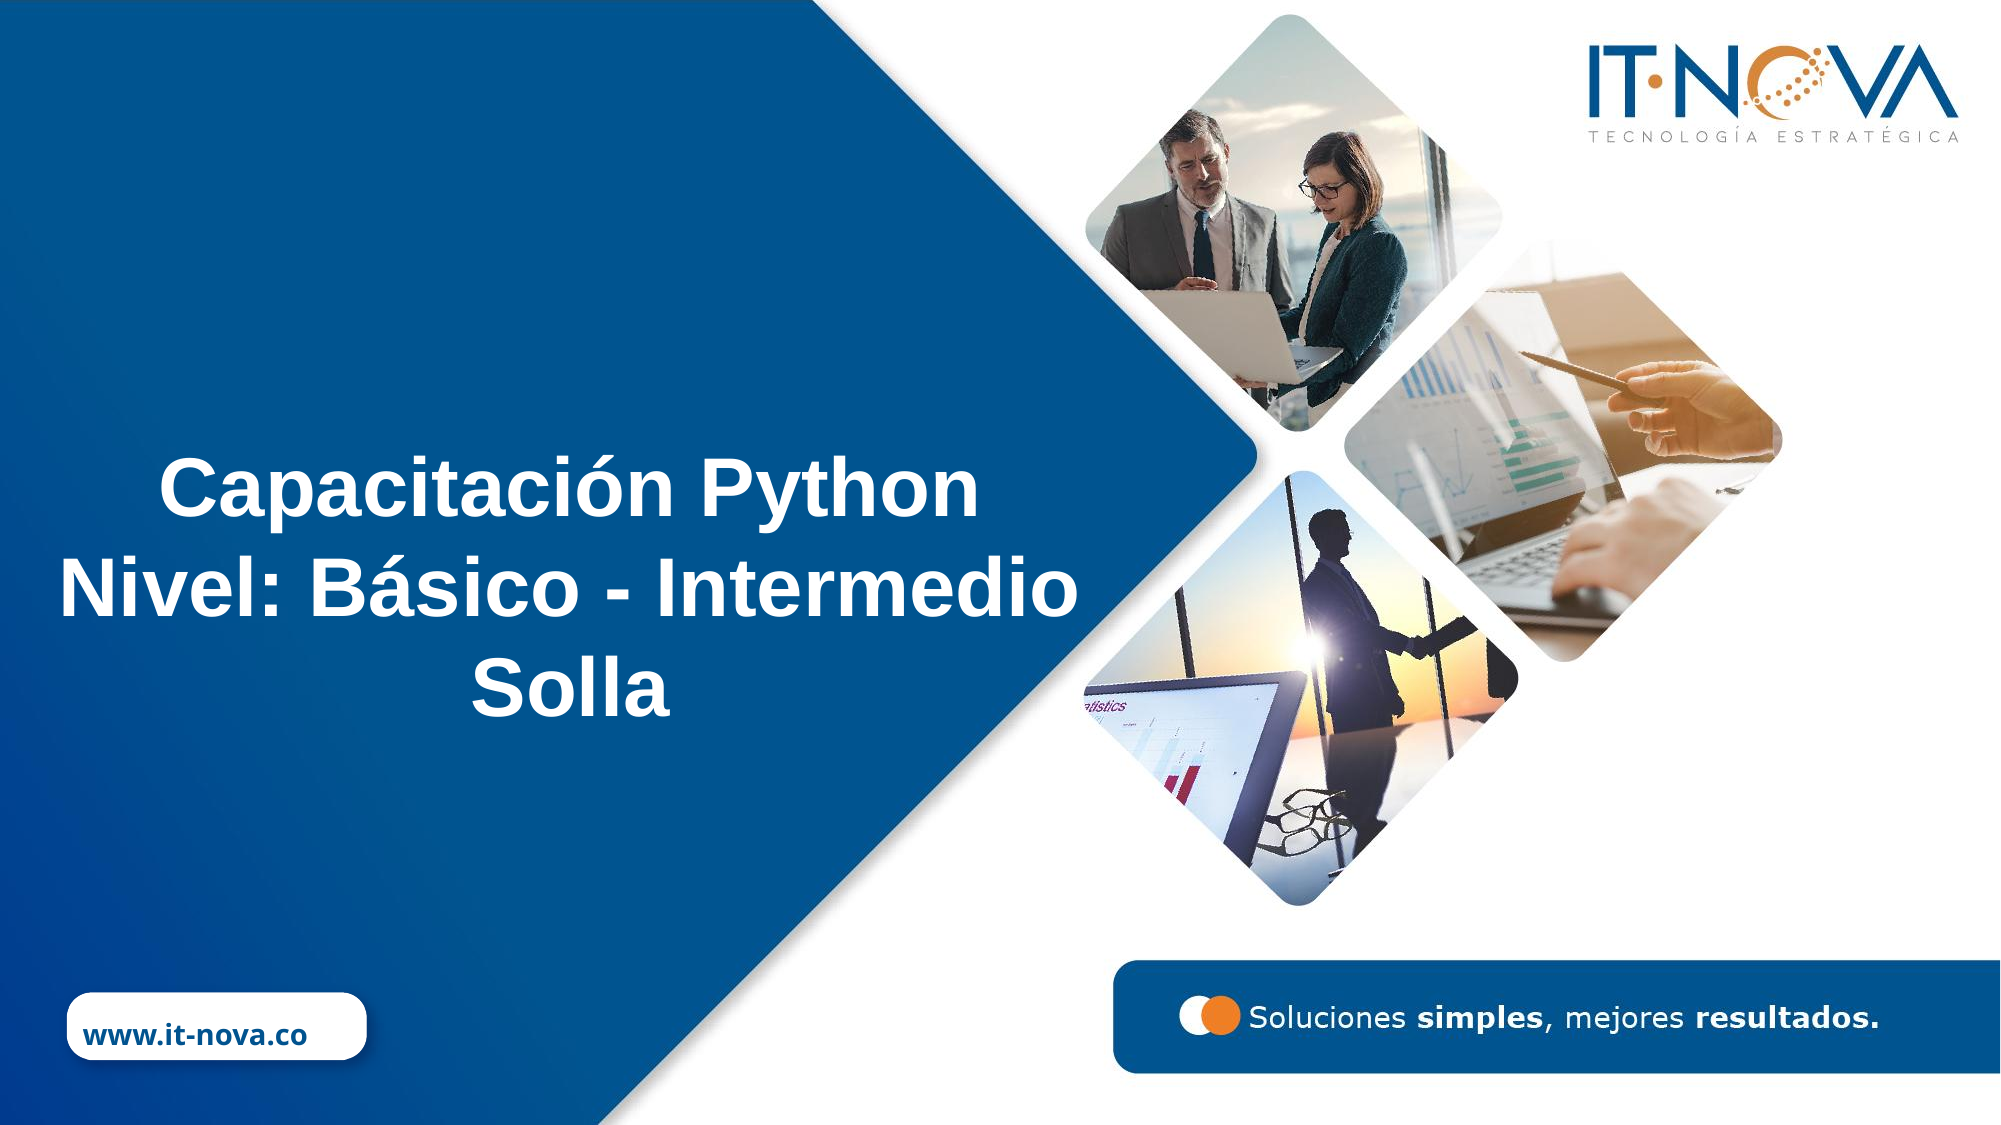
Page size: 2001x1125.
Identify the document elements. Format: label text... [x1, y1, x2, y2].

picture [25, 955, 414, 1112]
text_box www.it-nova.co [67, 1008, 371, 1060]
text_box Capacitación Python Nivel: Básico - Intermedio Solla [0, 426, 1142, 745]
